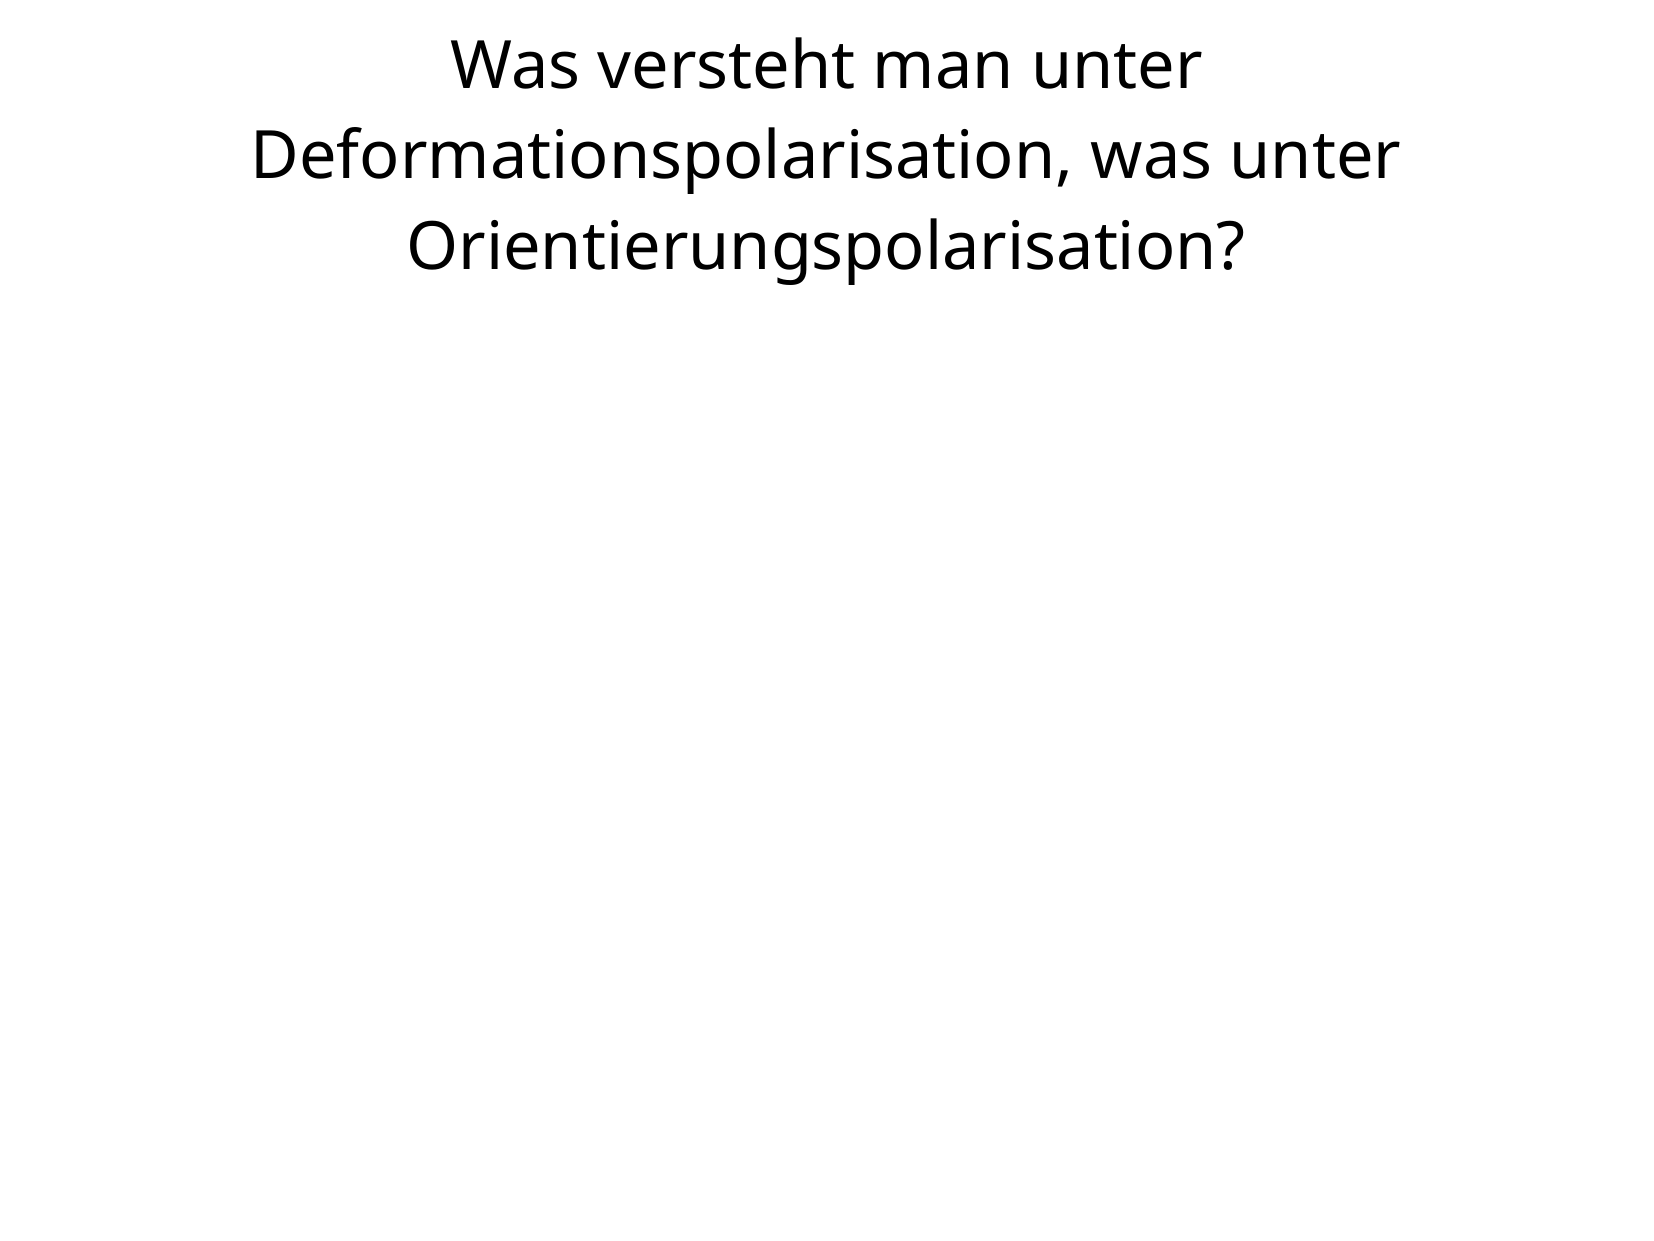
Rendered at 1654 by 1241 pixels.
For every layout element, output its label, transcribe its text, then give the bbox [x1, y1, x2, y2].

title Was versteht man unter Deformationspolarisation, was unter Orientierungspolarisation? [82, 49, 1571, 257]
